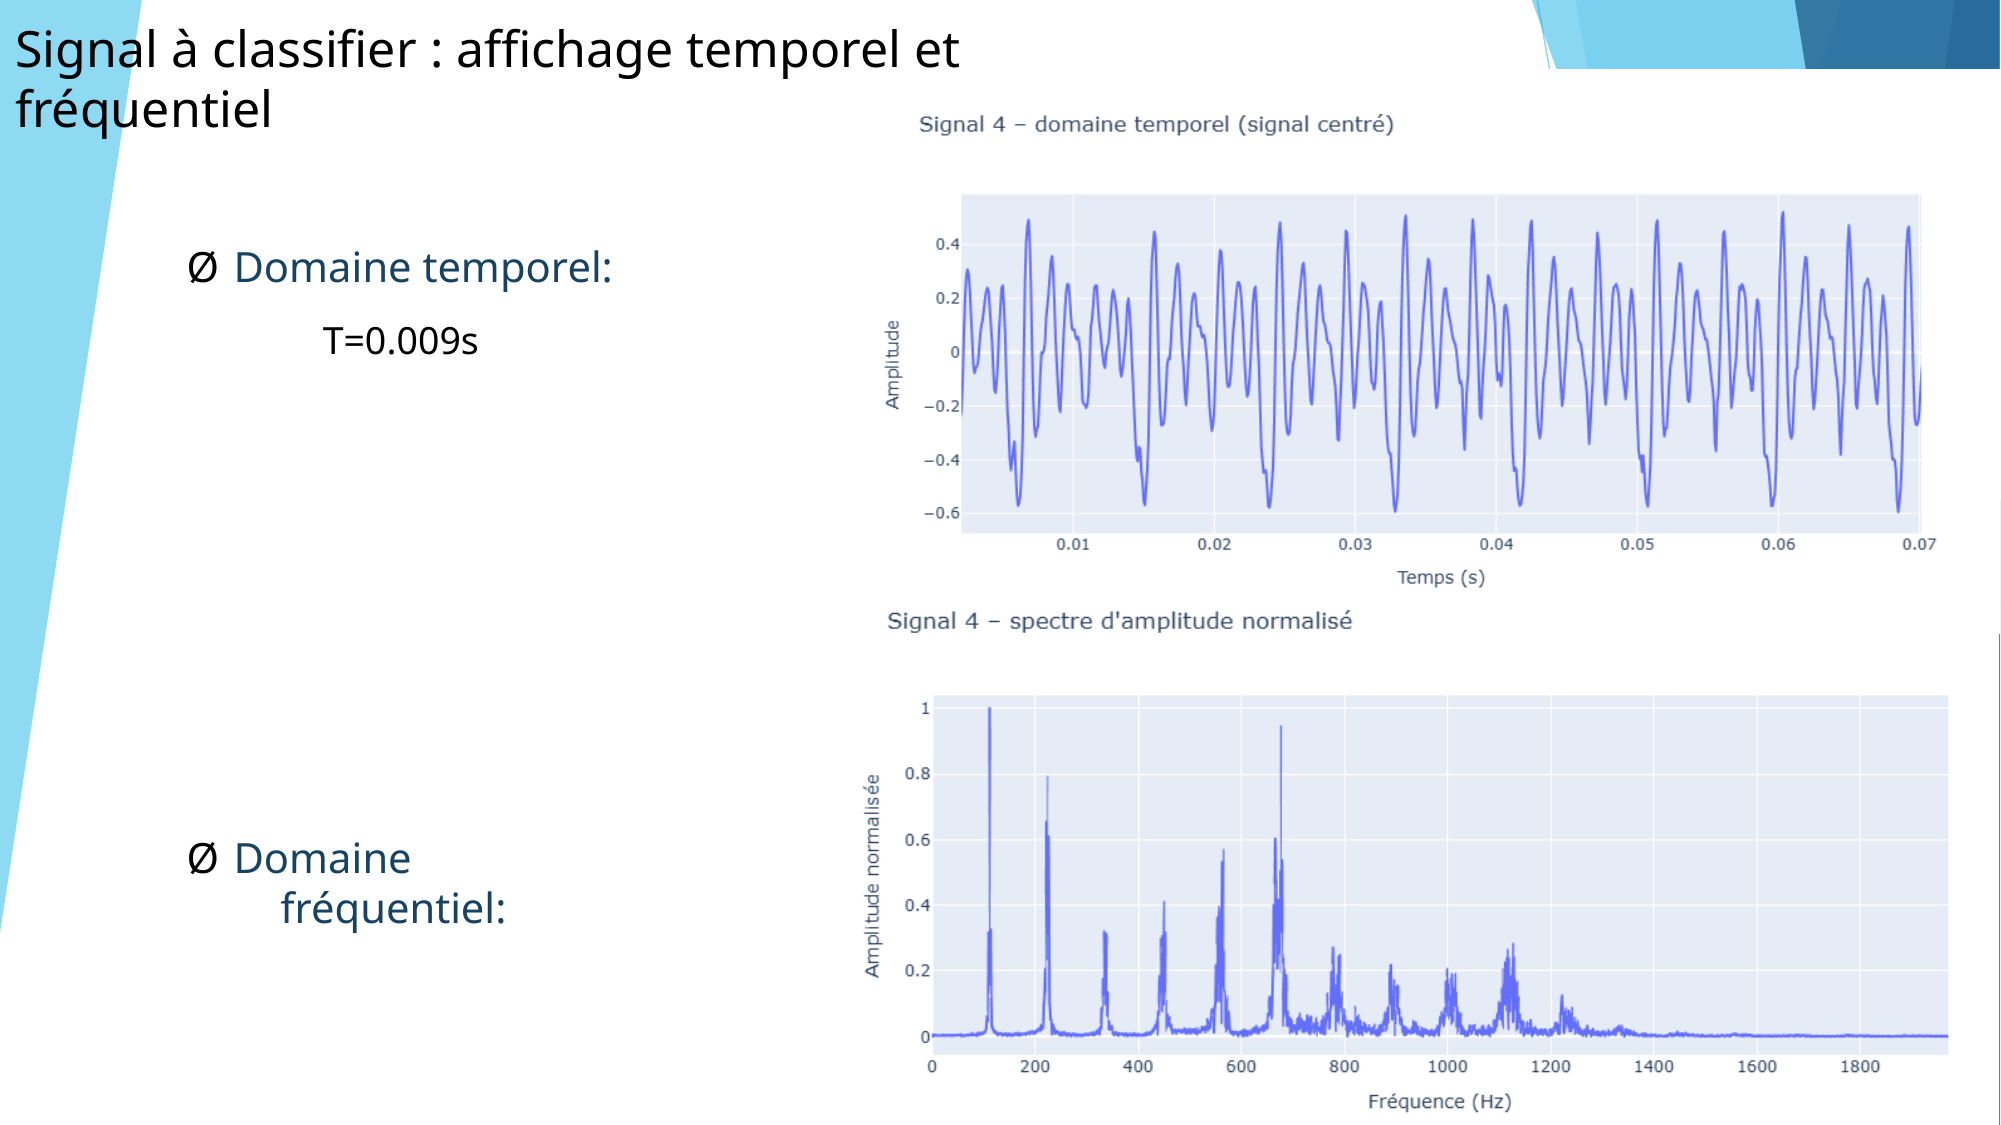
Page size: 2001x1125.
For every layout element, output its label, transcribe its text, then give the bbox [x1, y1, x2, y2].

text_box Signal à classifier : affichage temporel et fréquentiel [0, 10, 984, 147]
text_box Domaine fréquentiel: [171, 824, 664, 891]
text_box Domaine temporel: [171, 233, 664, 299]
text_box T=0.009s [307, 309, 763, 371]
picture [839, 69, 2000, 1125]
